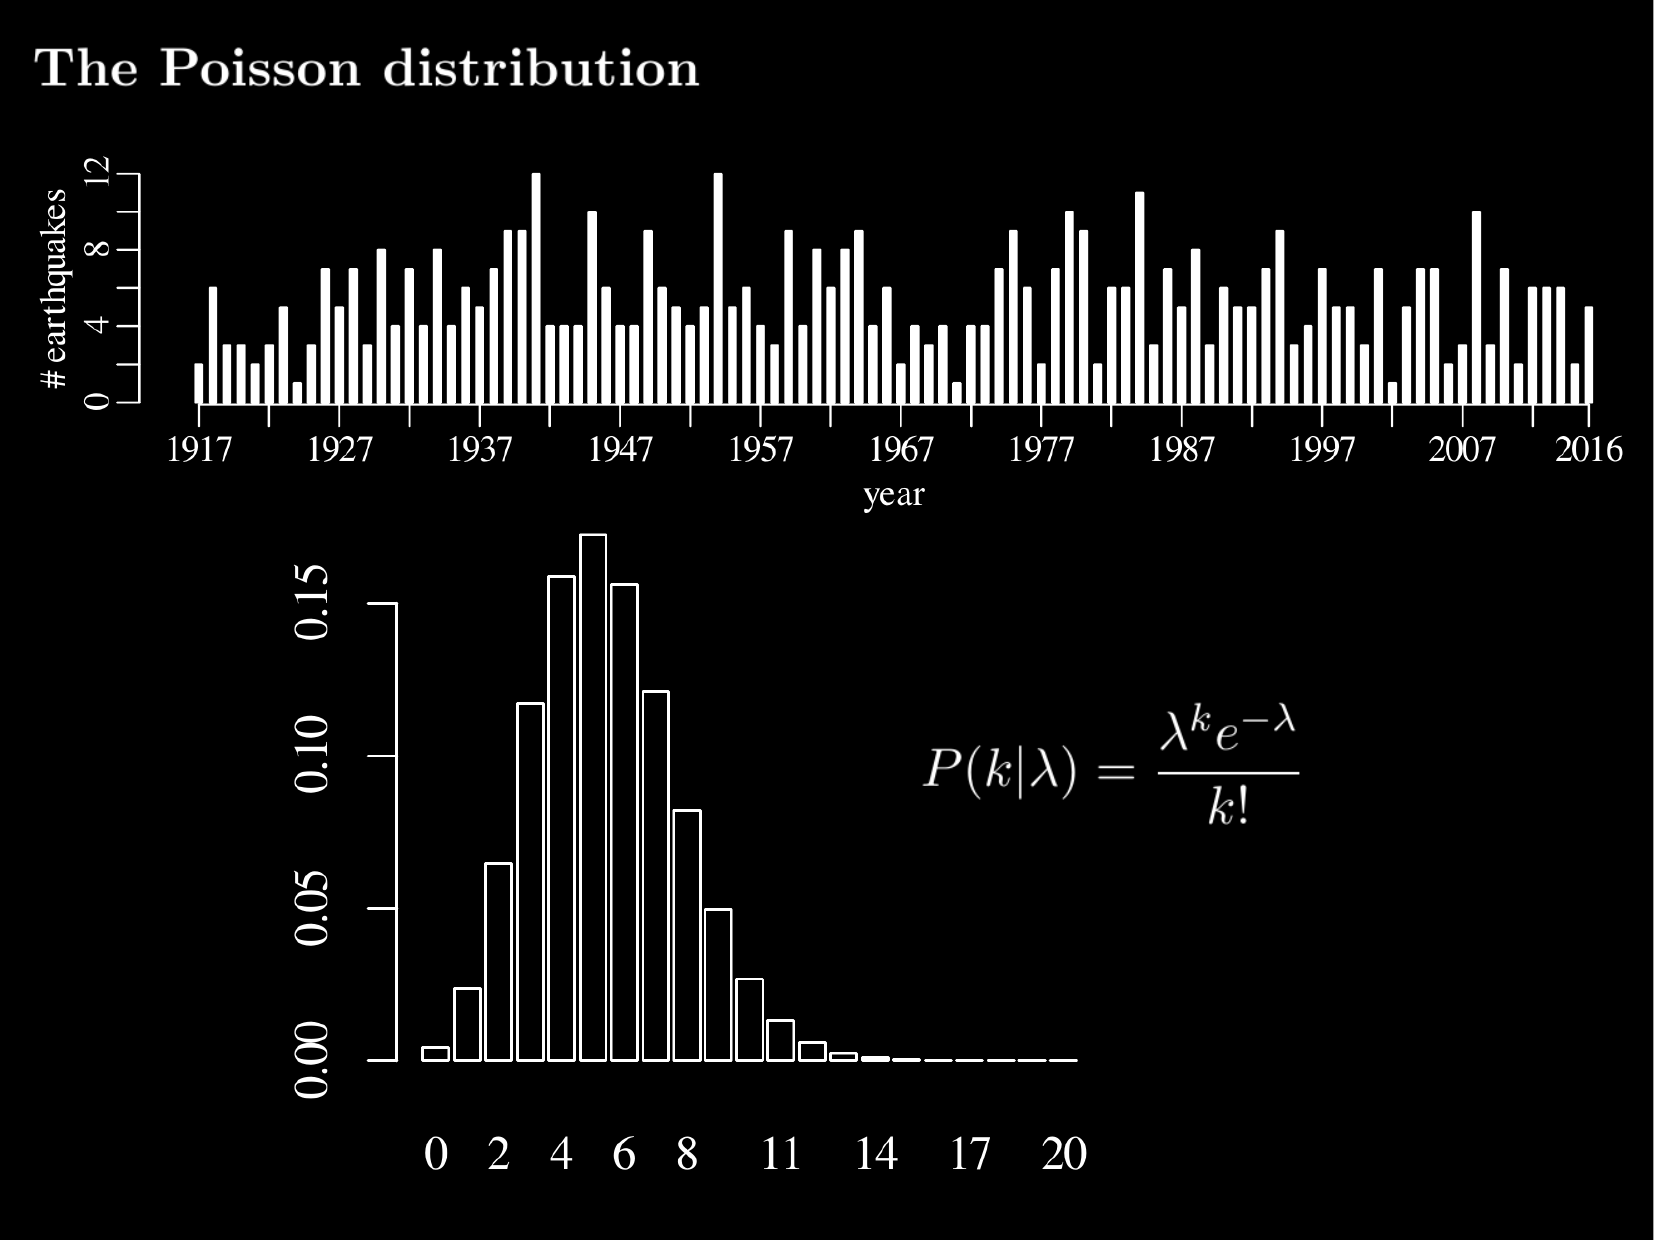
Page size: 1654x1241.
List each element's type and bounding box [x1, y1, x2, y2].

picture [19, 35, 709, 97]
picture [283, 519, 1312, 1188]
picture [29, 137, 1636, 515]
